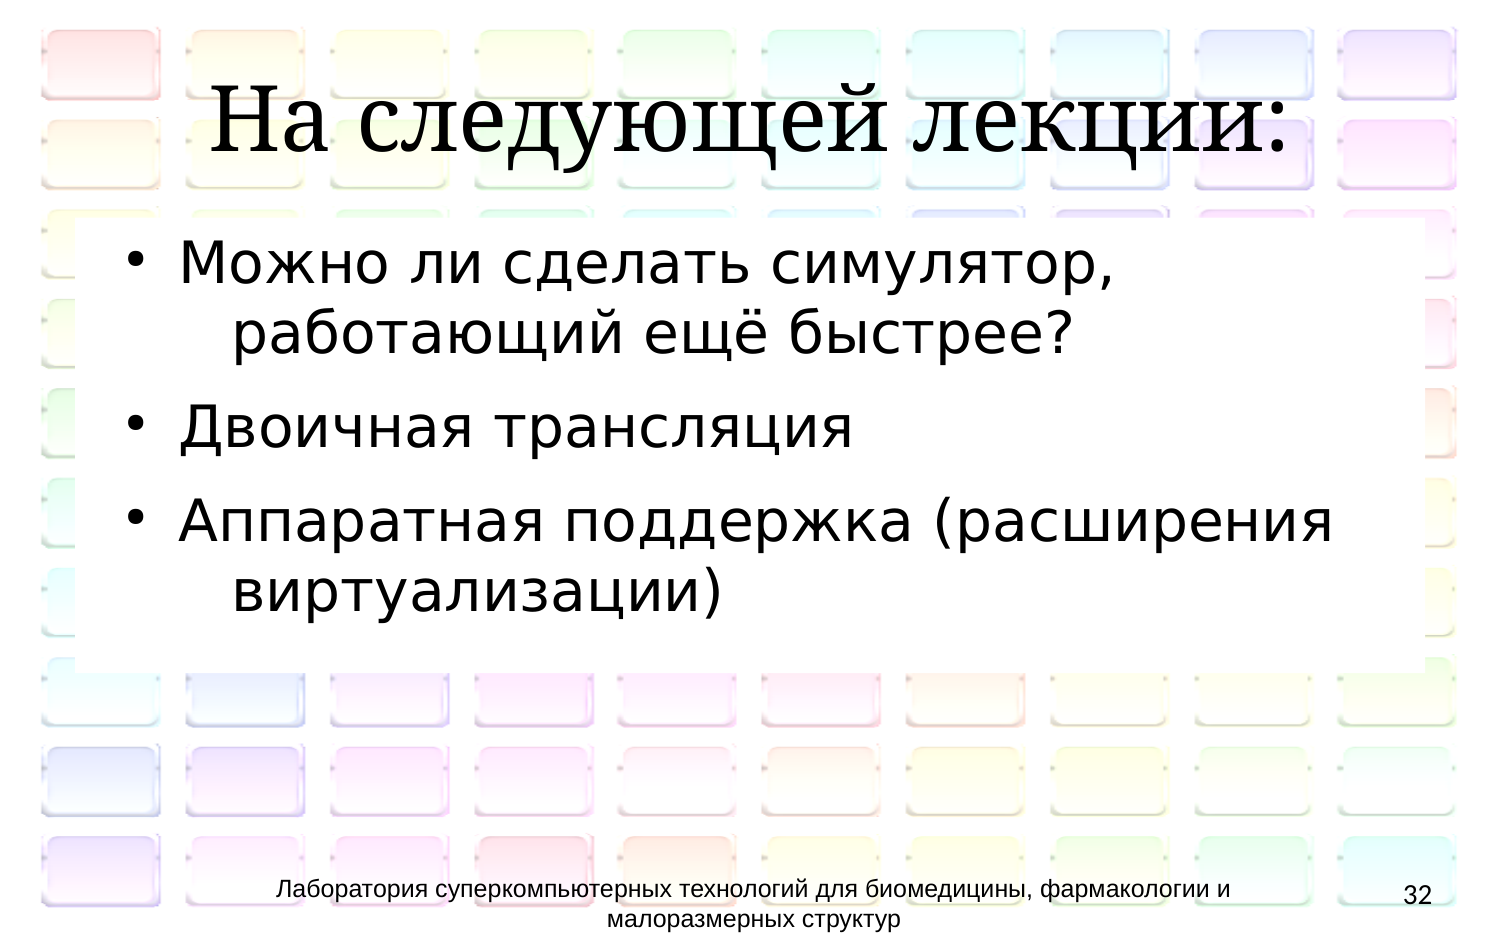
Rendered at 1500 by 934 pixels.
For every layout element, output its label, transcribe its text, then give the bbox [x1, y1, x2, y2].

picture [0, 0, 1500, 934]
text_box Лаборатория суперкомпьютерных технологий для биомедицины, фармакологии и малоразмерных структур [171, 864, 1338, 915]
title На следующей лекции: [75, 37, 1426, 193]
list Можно ли сделать симулятор, работающий ещё быстрее? Двоичная трансляция Аппаратная поддержка (расширения виртуализации) [75, 217, 1426, 674]
text_box <номер> [1387, 868, 1473, 918]
